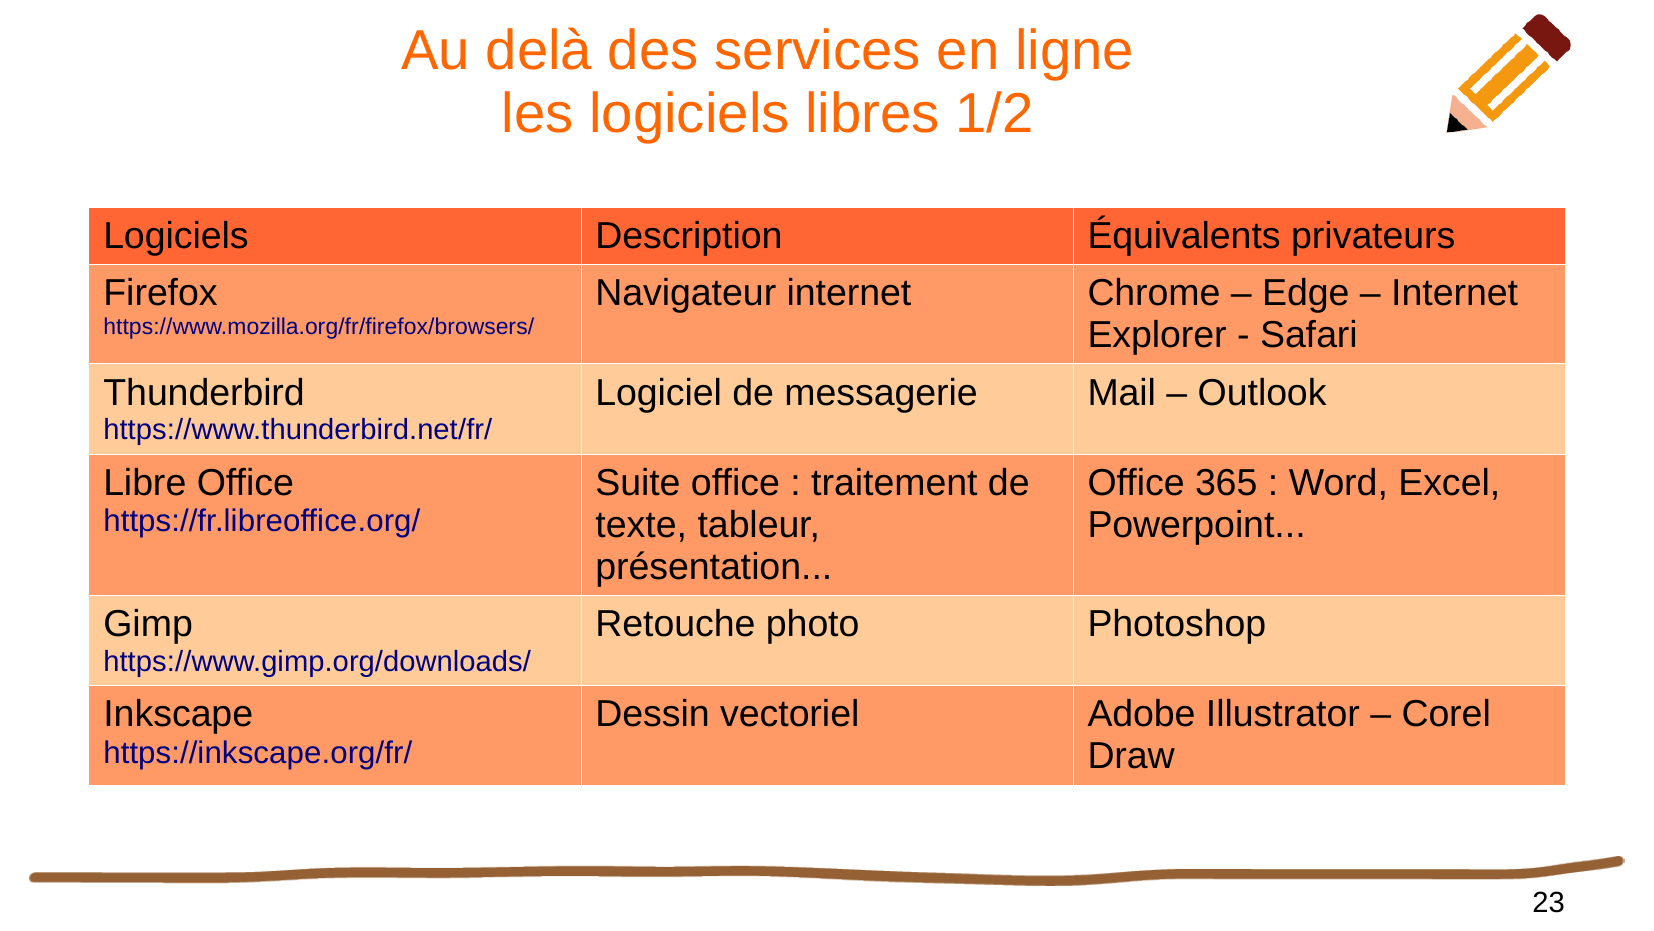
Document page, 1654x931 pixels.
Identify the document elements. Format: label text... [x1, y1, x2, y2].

table_header Logiciels [89, 208, 581, 264]
table_cell Thunderbird https://www.thunderbird.net/fr/ [89, 364, 581, 454]
table_cell Retouche photo [582, 596, 1073, 685]
table_cell Office 365 : Word, Excel, Powerpoint... [1074, 455, 1565, 595]
title Au delà des services en ligne les logiciels libres 1/2 [88, 18, 1447, 145]
table_cell Mail – Outlook [1074, 364, 1565, 454]
table_cell Dessin vectoriel [582, 686, 1073, 785]
table_cell Adobe Illustrator – Corel Draw [1074, 686, 1565, 785]
picture [1446, 14, 1571, 133]
table_cell Inkscape https://inkscape.org/fr/ [89, 686, 581, 785]
table_cell Photoshop [1074, 596, 1565, 685]
table_cell Logiciel de messagerie [582, 364, 1073, 454]
table_cell Navigateur internet [582, 265, 1073, 363]
table_cell Libre Office https://fr.libreoffice.org/ [89, 455, 581, 595]
picture [29, 856, 1625, 886]
table_cell Gimp https://www.gimp.org/downloads/ [89, 596, 581, 685]
table_header Équivalents privateurs [1074, 208, 1565, 264]
table_header Description [582, 208, 1073, 264]
table_cell Suite office : traitement de texte, tableur, présentation... [582, 455, 1073, 595]
table_cell Firefox https://www.mozilla.org/fr/firefox/browsers/ [89, 265, 581, 363]
table_cell Chrome – Edge – Internet Explorer - Safari [1074, 265, 1565, 363]
